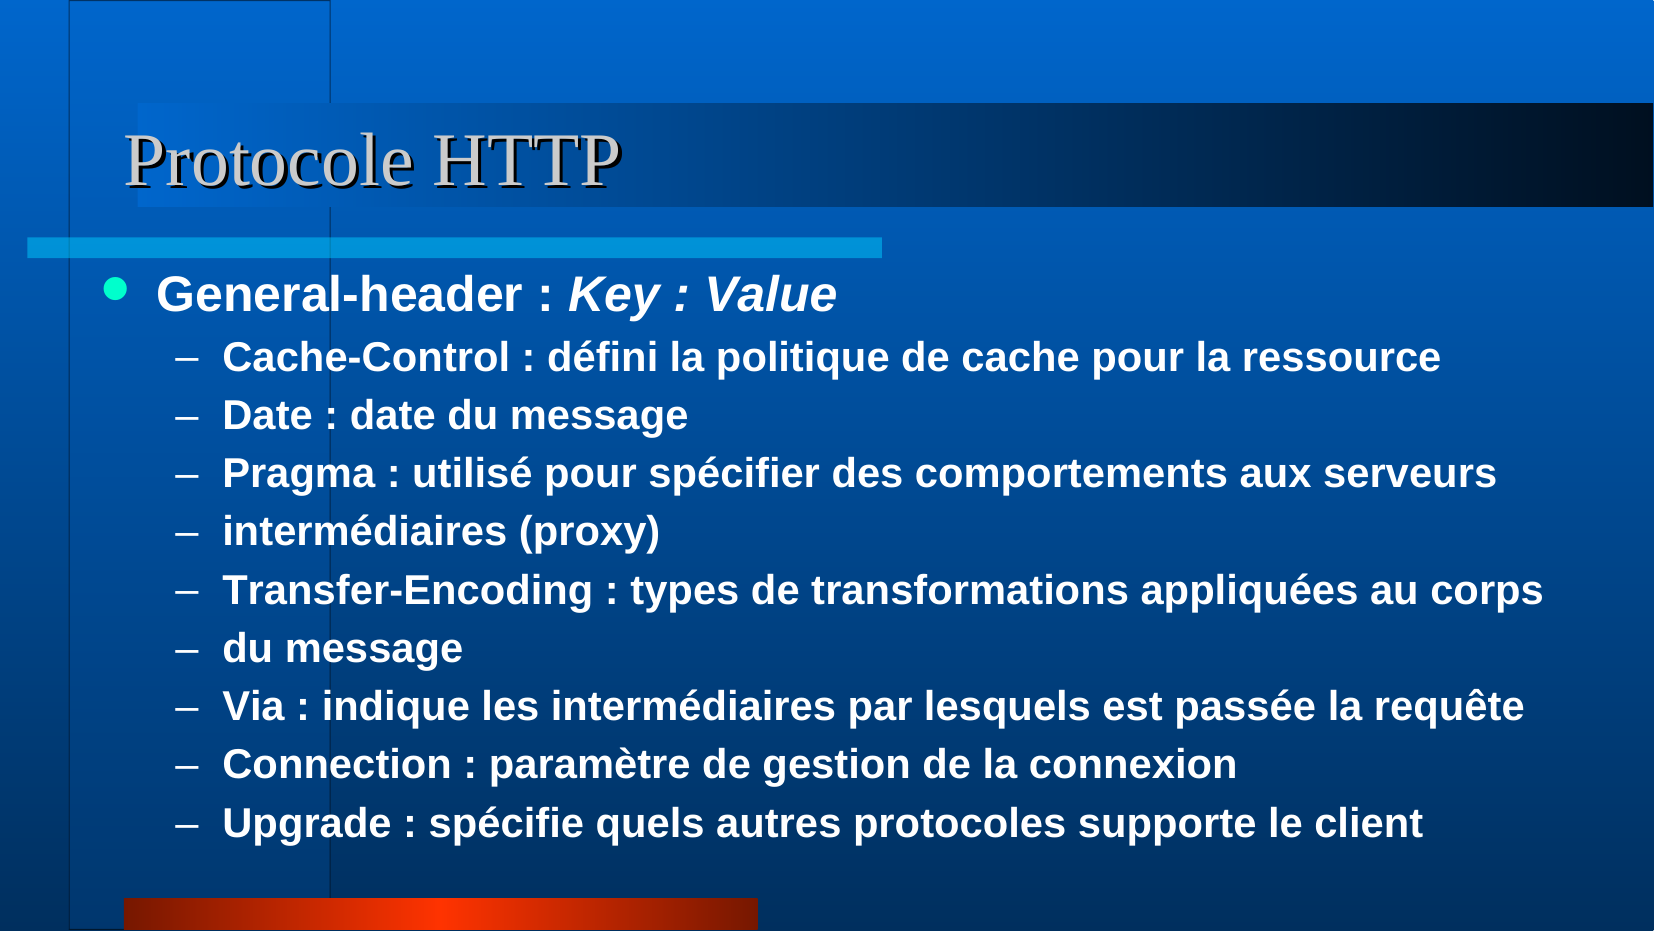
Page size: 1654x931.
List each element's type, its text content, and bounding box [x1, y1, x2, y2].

list General-header : Key : Value Cache-Control : défini la politique de cache pour la ressource Date : date du message Pragma : utilisé pour spécifier des comportements aux serveurs intermédiaires (proxy) Transfer-Encoding : types de transformations appliquées au corps du message Via : indique les intermédiaires par lesquels est passée la requête Connection : paramètre de gestion de la connexion Upgrade : spécifie quels autres protocoles supporte le client [100, 265, 1625, 922]
title Protocole HTTP [123, 62, 1530, 258]
